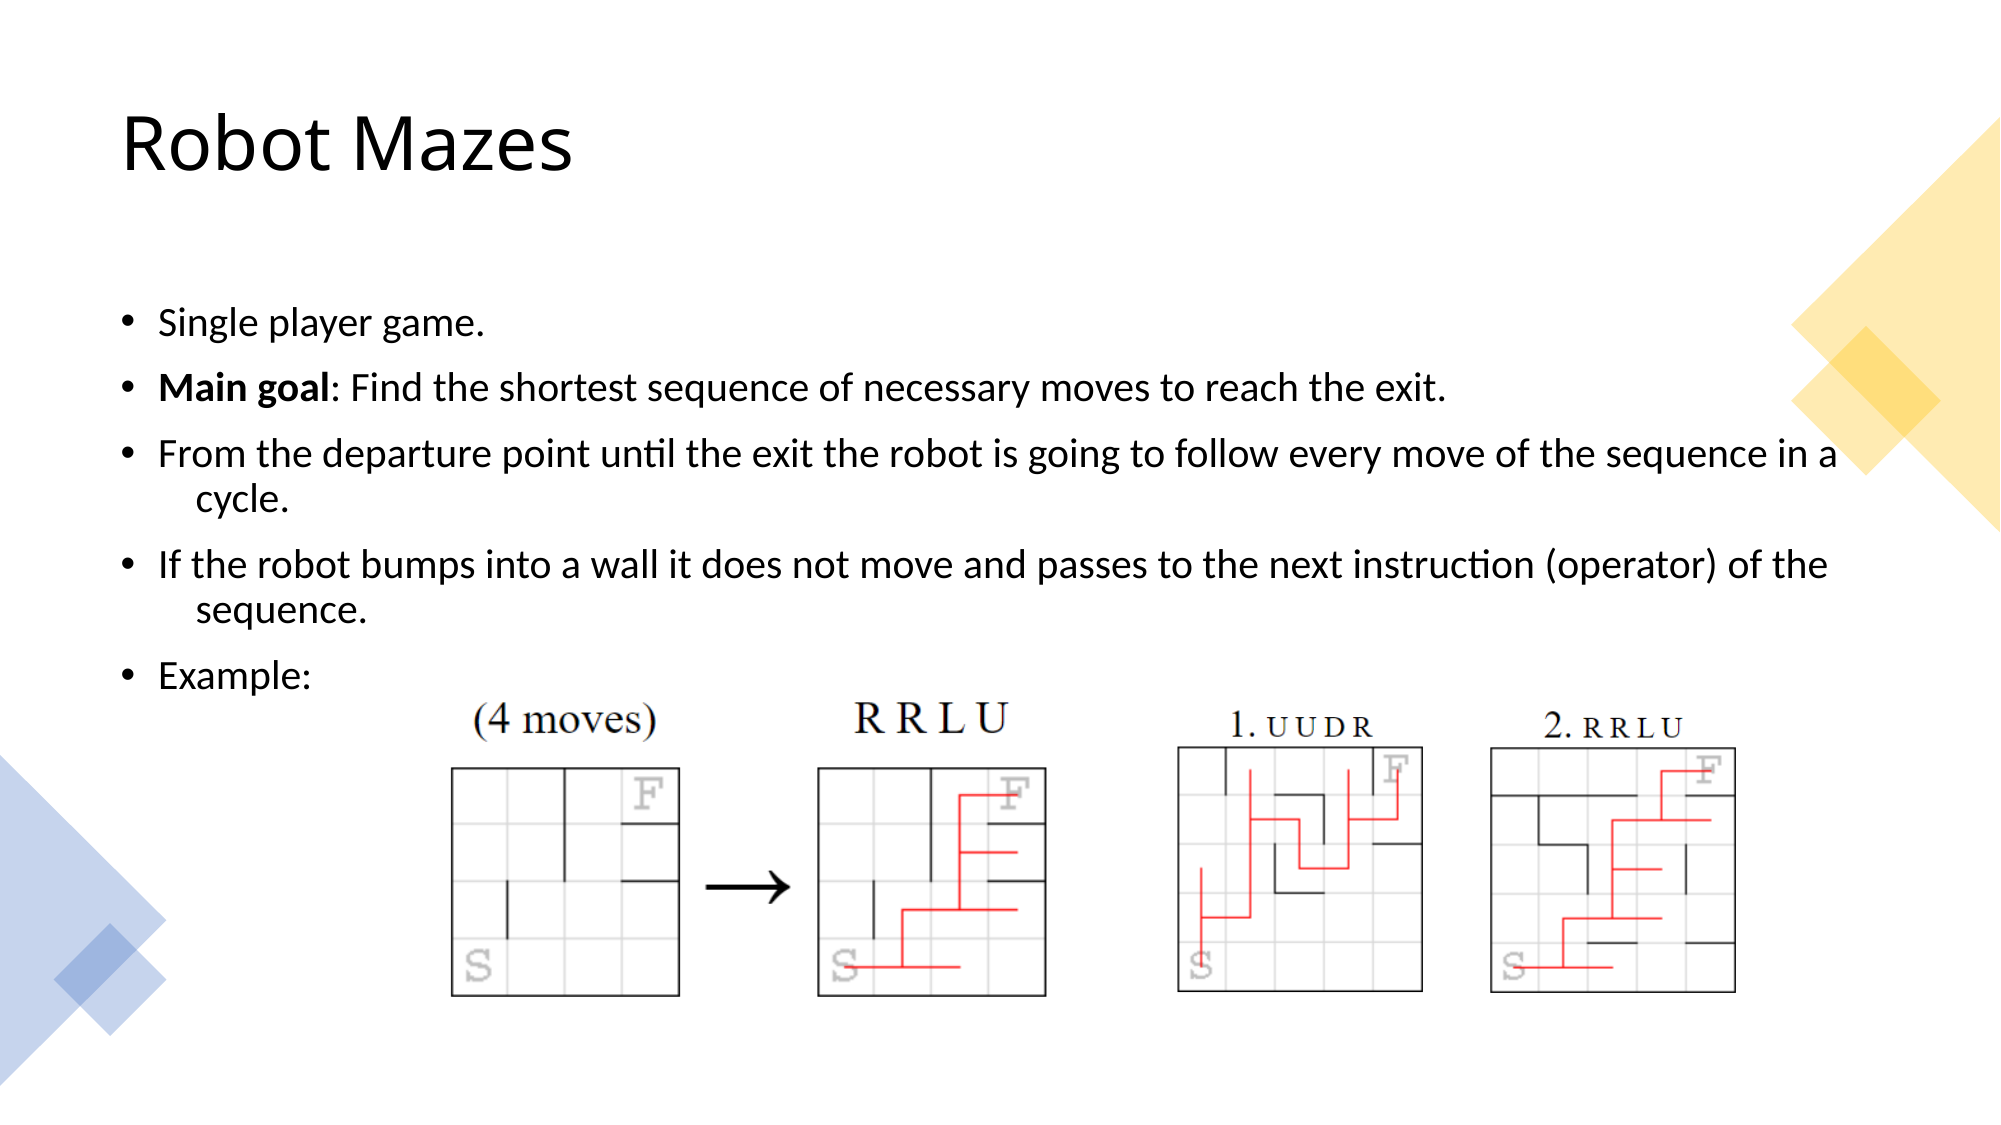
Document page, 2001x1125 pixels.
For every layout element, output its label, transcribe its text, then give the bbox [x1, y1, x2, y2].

text_box [0, 0, 2000, 1125]
picture [1159, 692, 1447, 1015]
picture [1486, 707, 1748, 1017]
title Robot Mazes [105, 52, 1895, 240]
picture [413, 677, 1072, 1025]
list Single player game. Main goal: Find the shortest sequence of necessary moves to reach the exit. From the departure point until the exit the robot is going to follow every move of the sequence in a cycle. If the robot bumps into a wall it does not move and passes to the next instruction (operator) of the sequence. Example: [105, 292, 1895, 1014]
